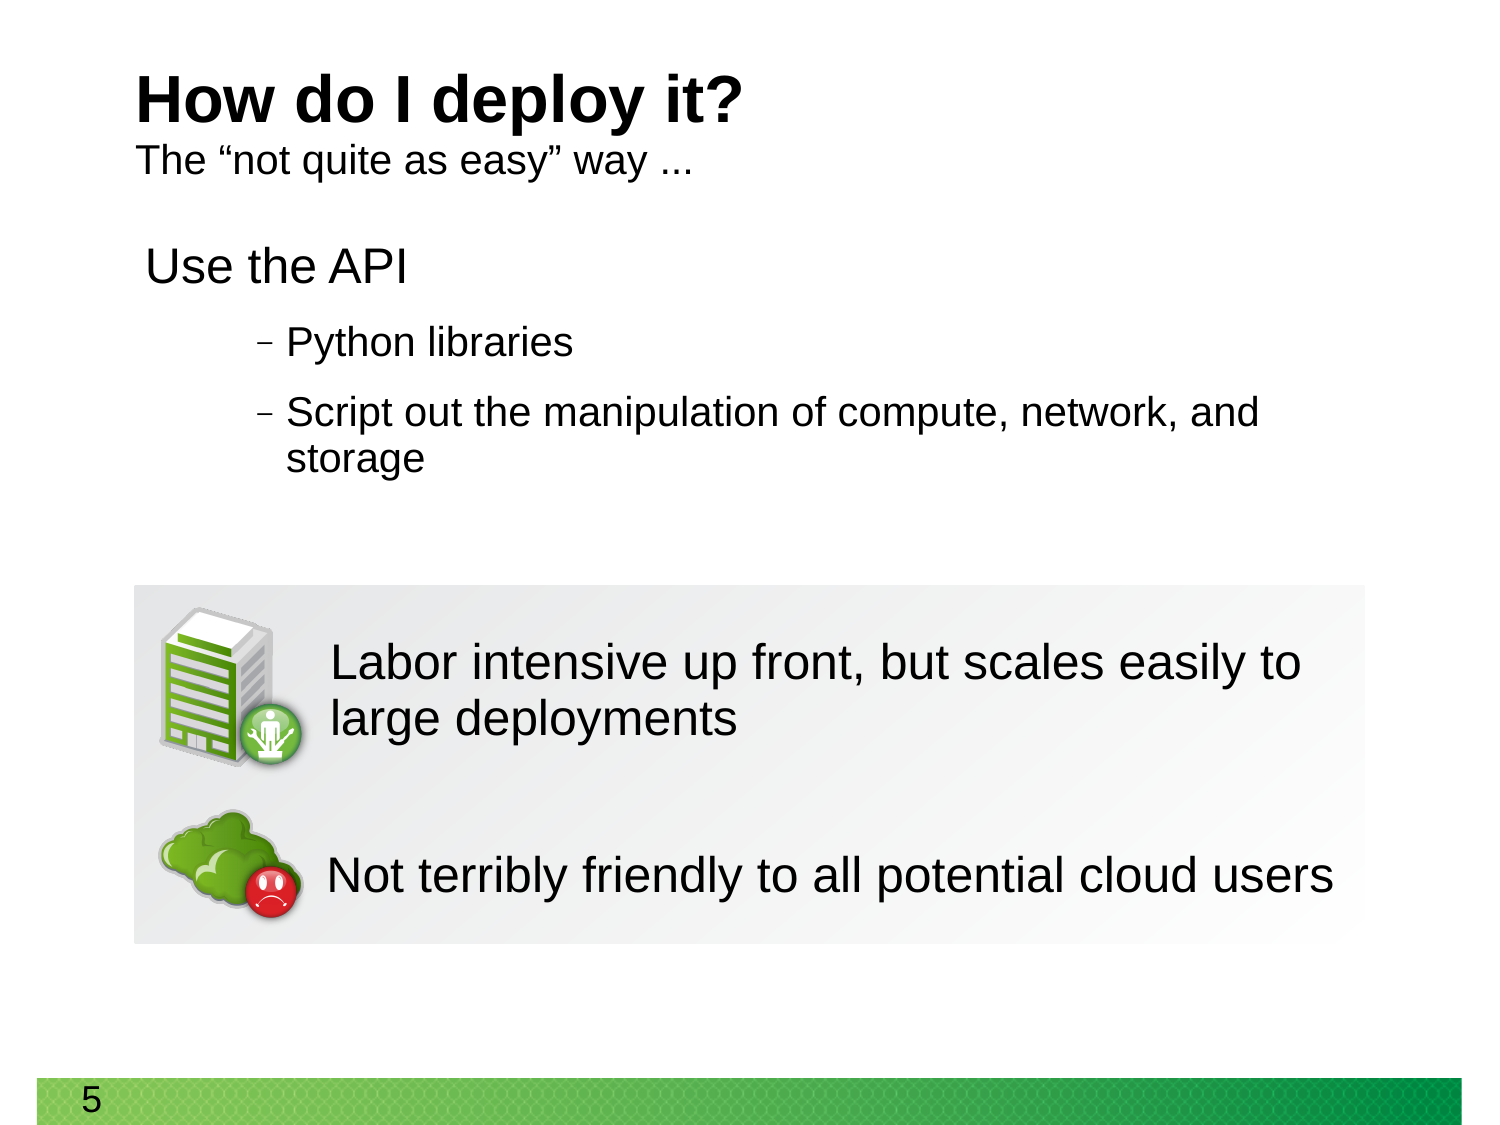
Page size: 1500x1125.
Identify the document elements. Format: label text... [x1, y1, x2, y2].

picture [159, 607, 316, 779]
text_box Not terribly friendly to all potential cloud users [326, 846, 1336, 903]
picture [158, 809, 309, 931]
title How do I deploy it? The “not quite as easy” way ... [135, 41, 1372, 204]
text_box [134, 585, 144, 944]
picture [36, 1078, 1462, 1125]
text_box Labor intensive up front, but scales easily to large deployments [330, 634, 1336, 747]
list Use the API Python libraries Script out the manipulation of compute, network, and storage [144, 238, 1381, 982]
